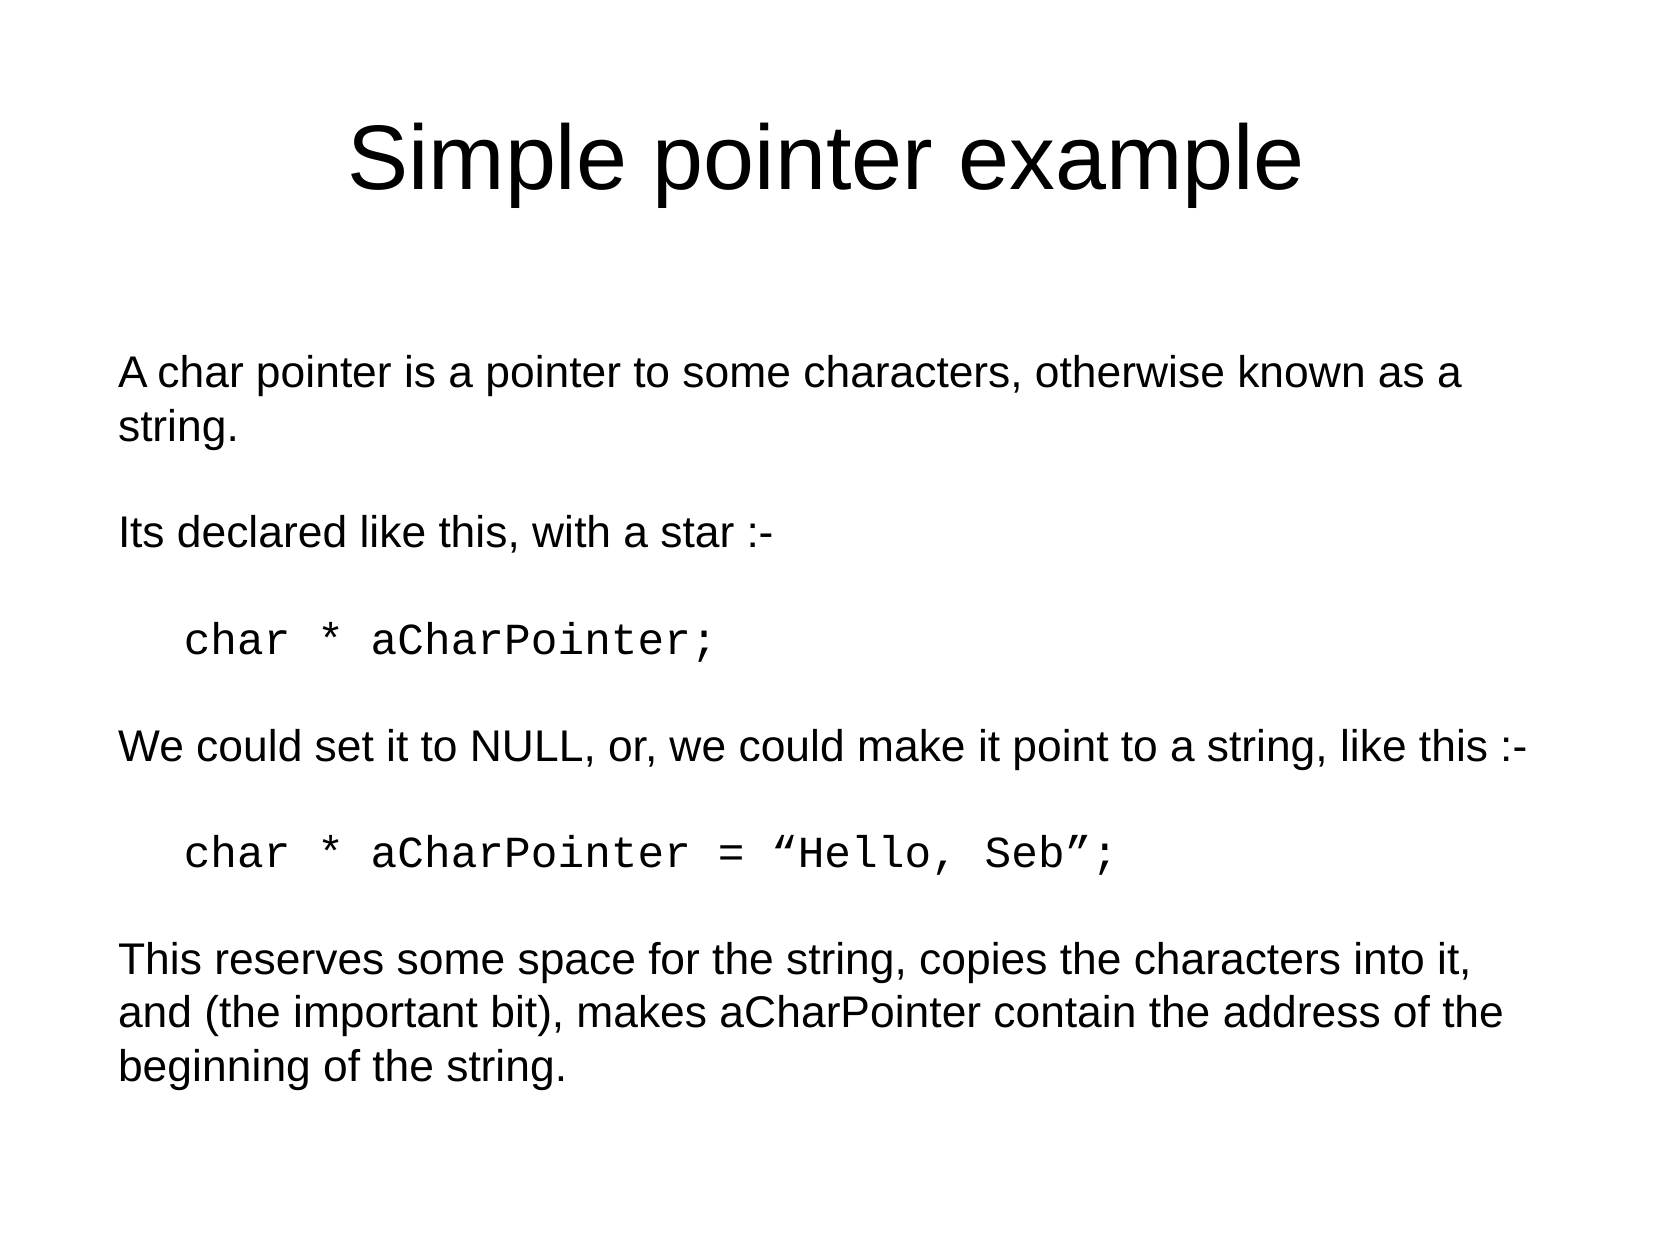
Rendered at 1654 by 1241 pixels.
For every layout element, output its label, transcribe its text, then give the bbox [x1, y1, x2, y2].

title Simple pointer example [82, 49, 1571, 257]
subtitle A char pointer is a pointer to some characters, otherwise known as a string. Its declared like this, with a star :- char * aCharPointer; We could set it to NULL, or, we could make it point to a string, like this :- char * aCharPointer = “Hello, Seb”; This reserves some space for the string, copies the characters into it, and (the important bit), makes aCharPointer contain the address of the beginning of the string. [118, 290, 1538, 1152]
